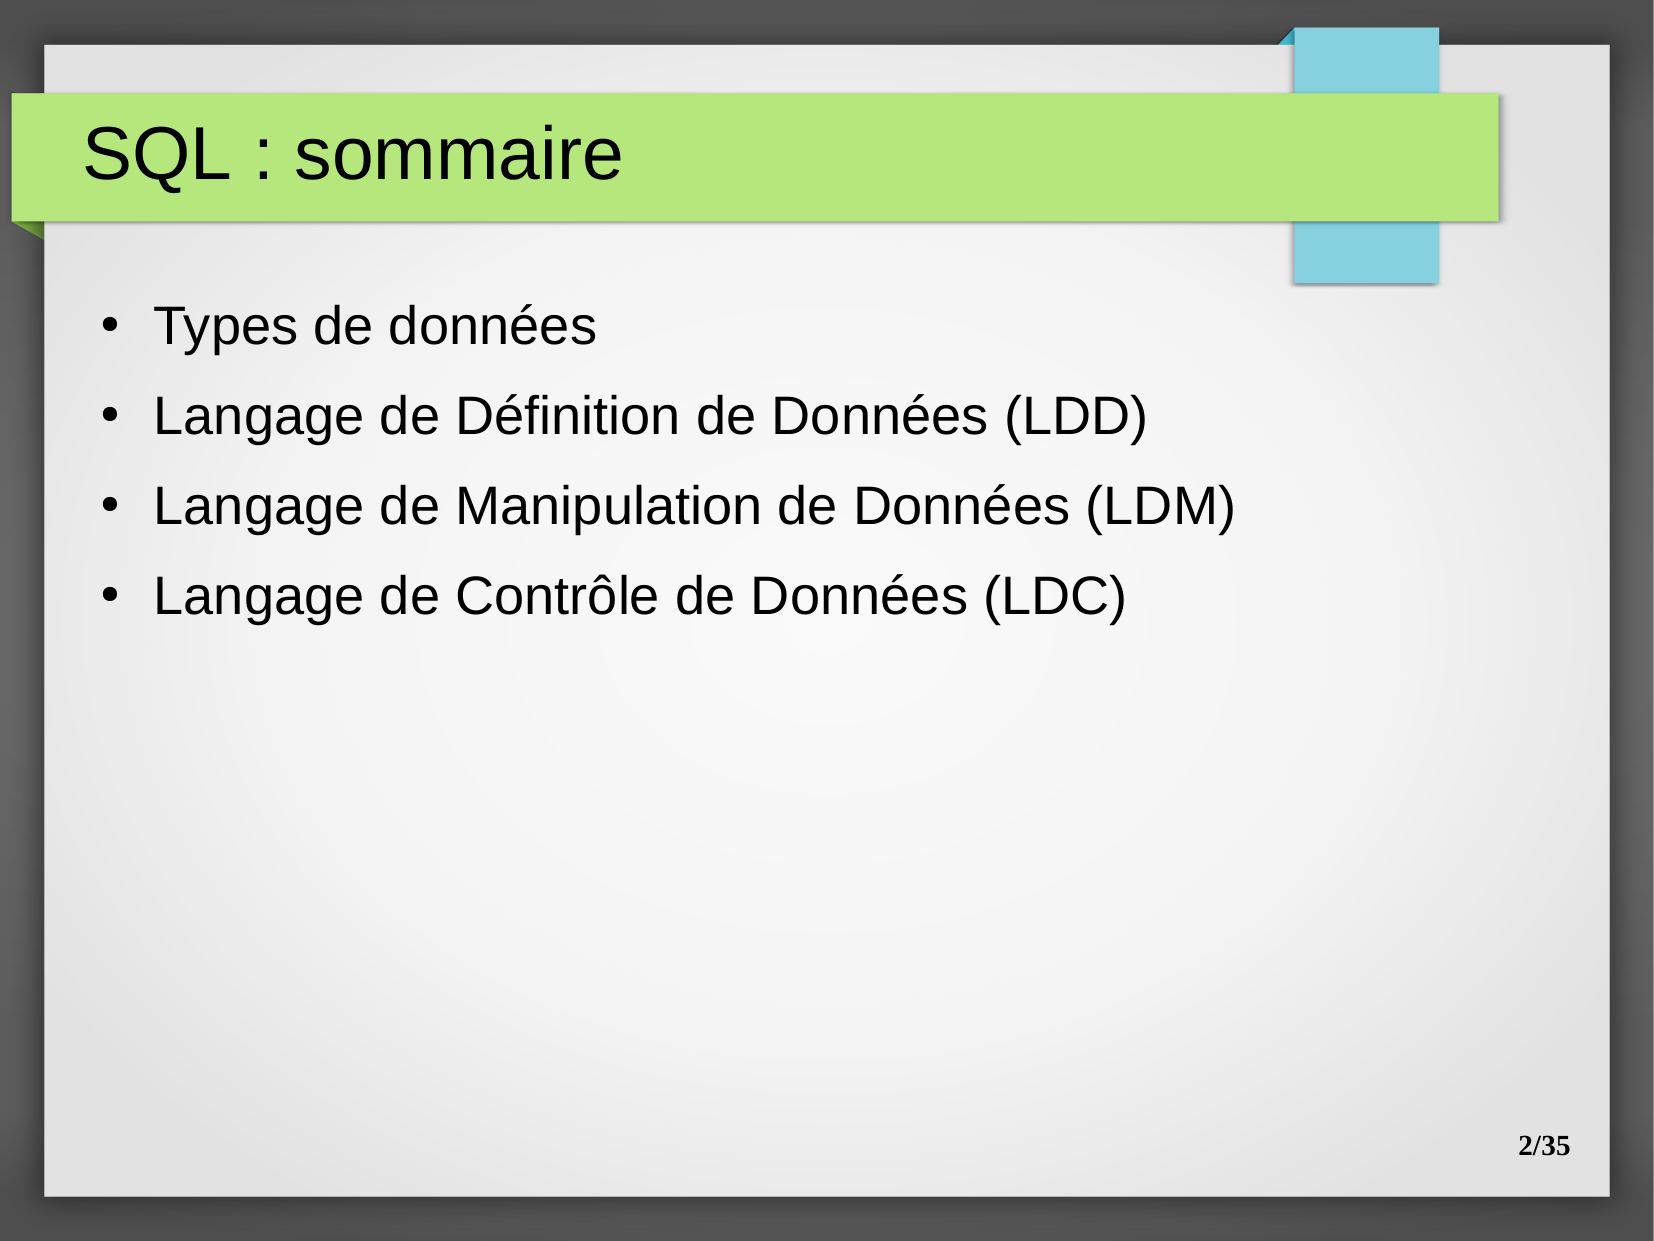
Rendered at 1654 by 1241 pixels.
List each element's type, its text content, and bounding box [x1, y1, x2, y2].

picture [0, 0, 1654, 1241]
list Types de données Langage de Définition de Données (LDD) Langage de Manipulation de Données (LDM) Langage de Contrôle de Données (LDC) [82, 295, 1571, 1015]
title SQL : sommaire [82, 94, 1264, 213]
